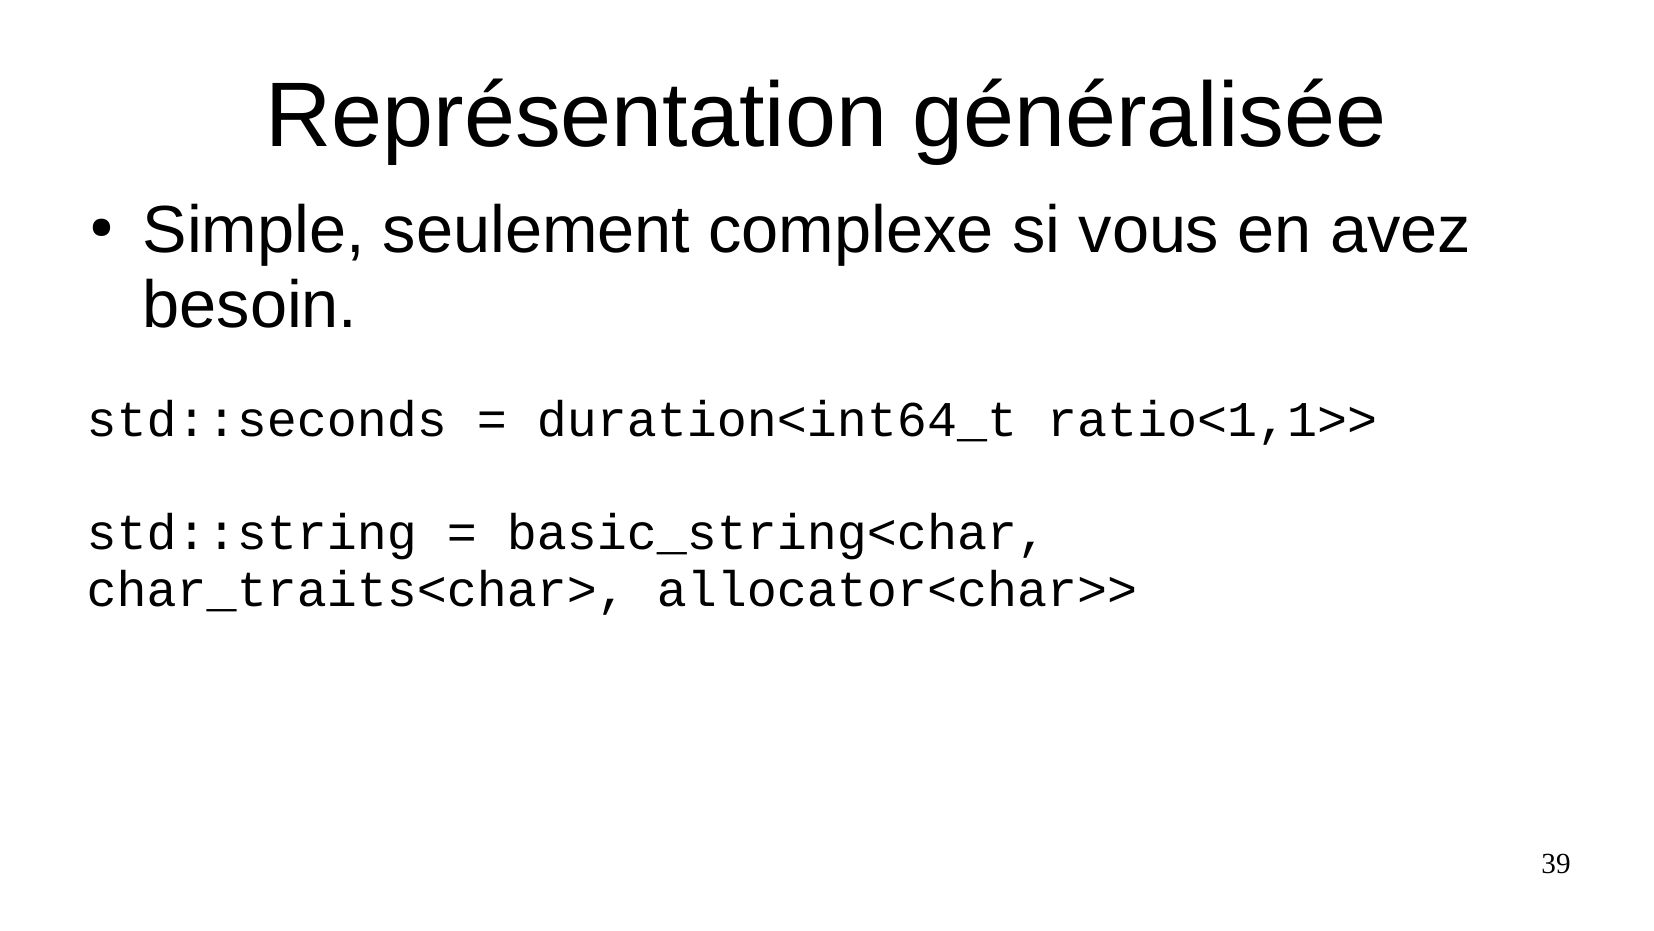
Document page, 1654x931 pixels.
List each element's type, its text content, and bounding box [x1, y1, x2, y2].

title Représentation généralisée [82, 37, 1571, 193]
list Simple, seulement complexe si vous en avez besoin. [71, 192, 1561, 732]
text_box std::seconds = duration<int64_t ratio<1,1>> std::string = basic_string<char, char_traits<char>, allocator<char>> [71, 387, 1617, 811]
